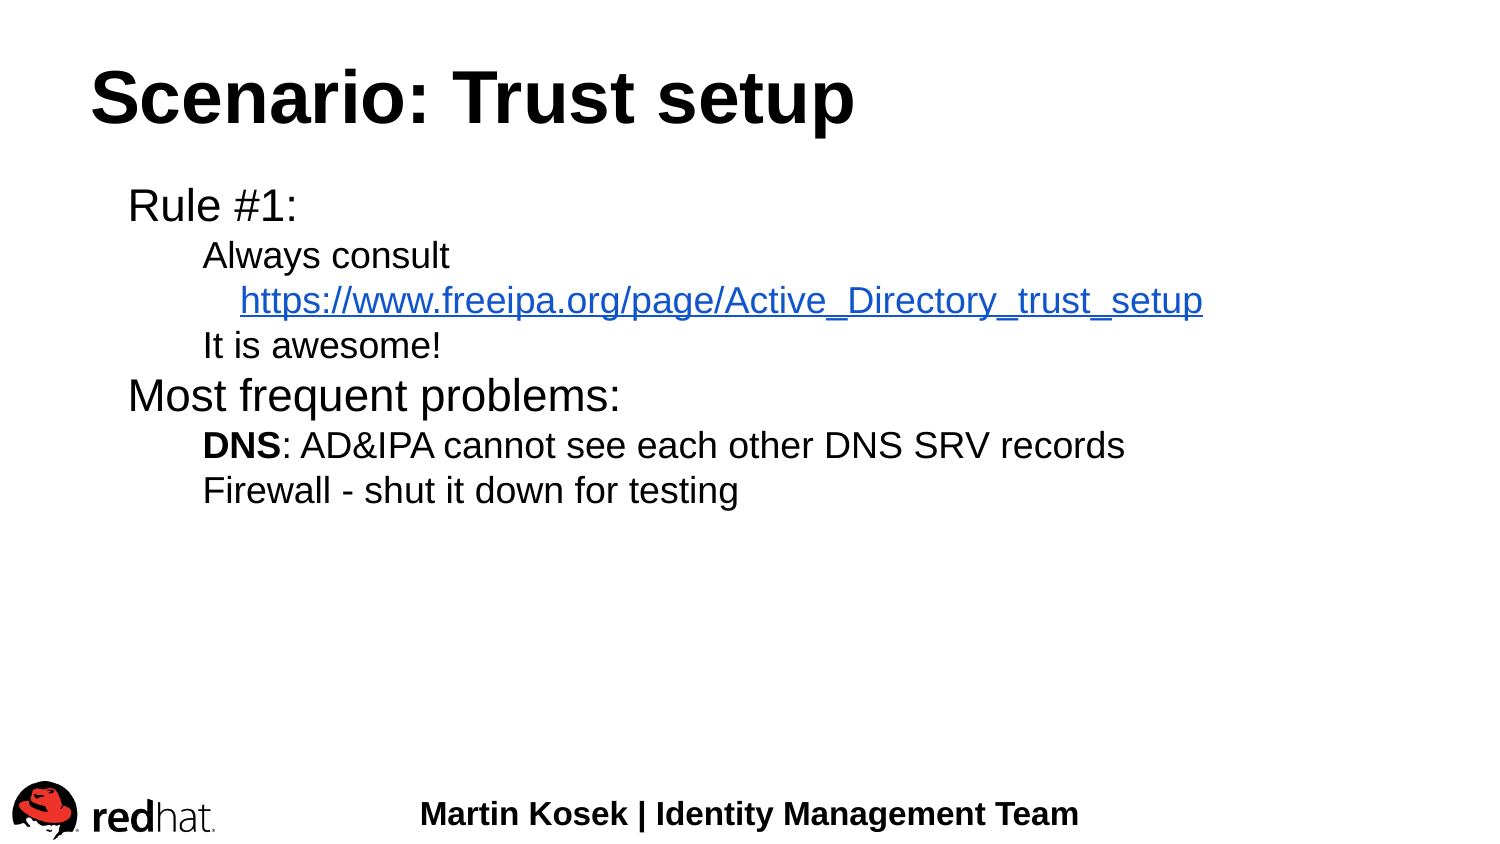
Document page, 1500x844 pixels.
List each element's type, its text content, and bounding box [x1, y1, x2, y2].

title Scenario: Trust setup [75, 12, 1425, 154]
picture [12, 781, 215, 844]
list Rule #1: Always consult https://www.freeipa.org/page/Active_Directory_trust_setup It is awesome! Most frequent problems: DNS: AD&IPA cannot see each other DNS SRV records Firewall - shut it down for testing [75, 160, 1425, 780]
